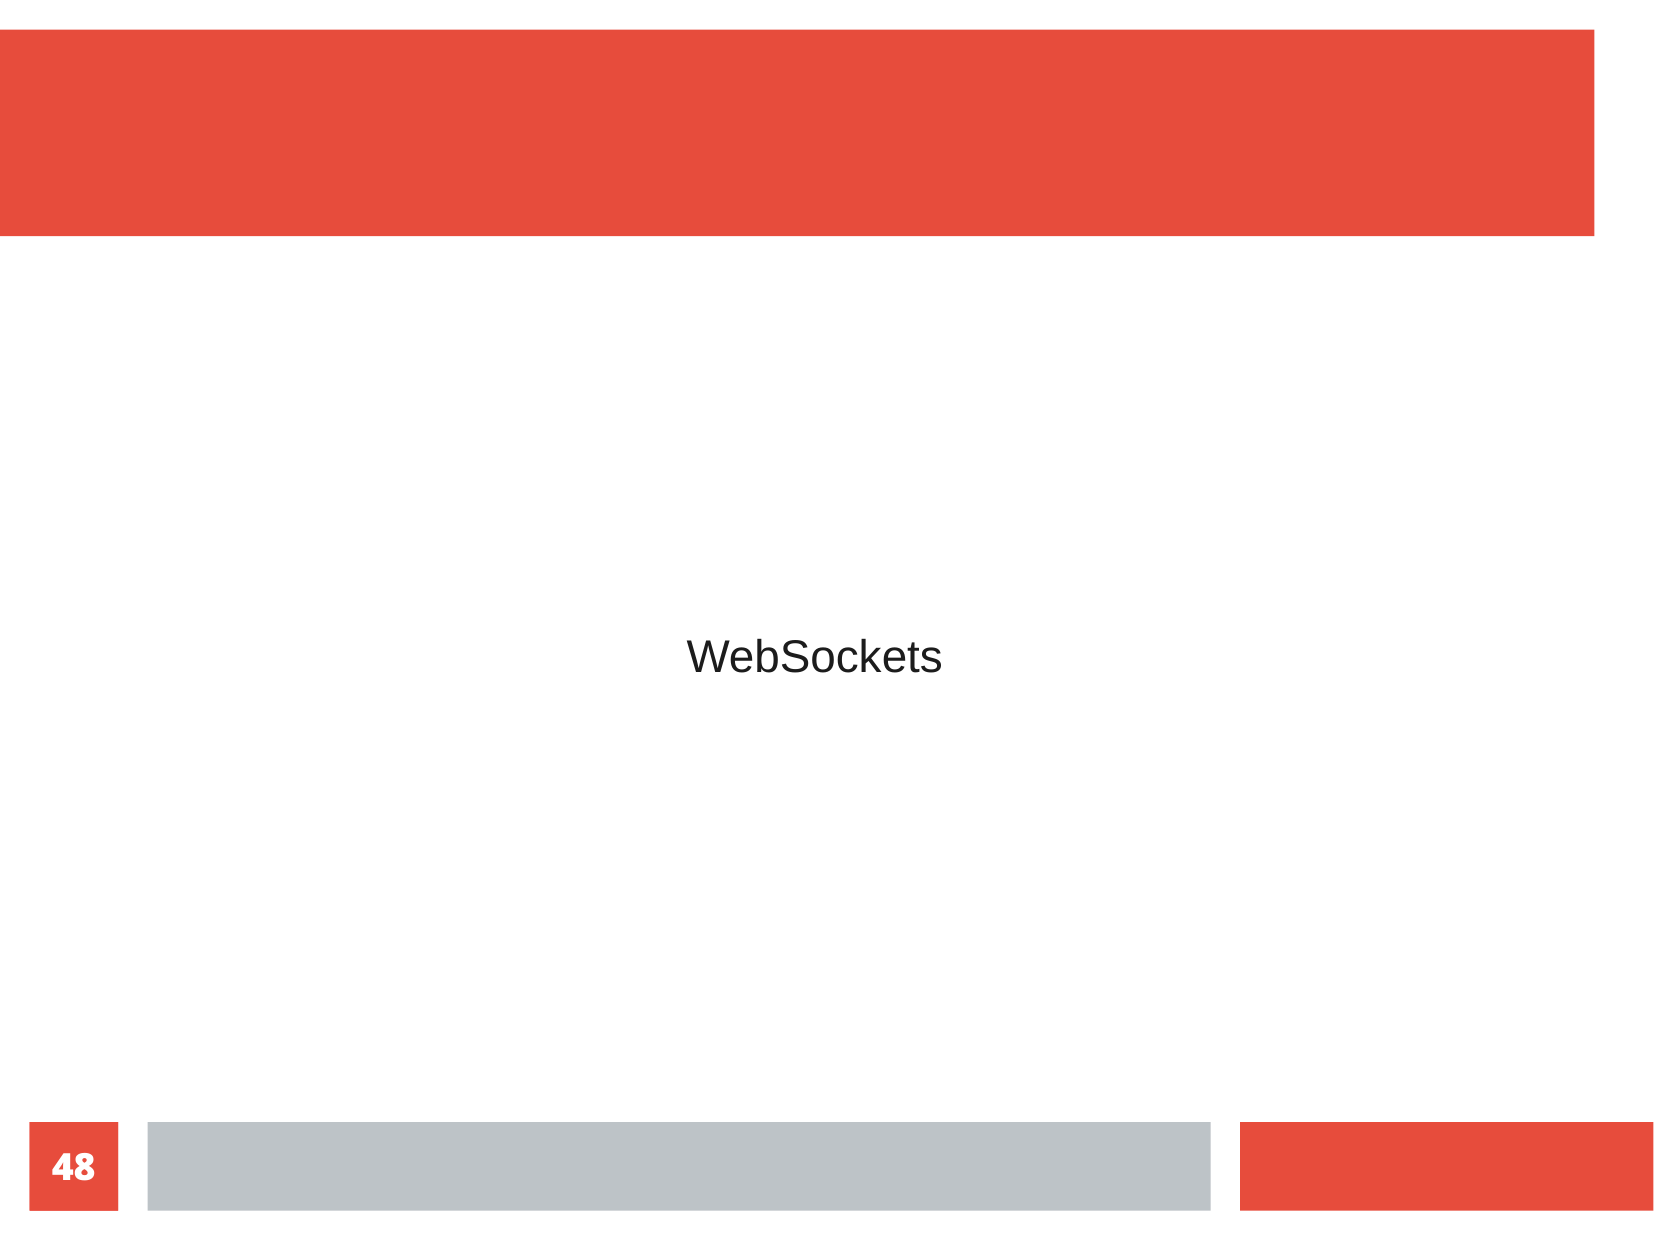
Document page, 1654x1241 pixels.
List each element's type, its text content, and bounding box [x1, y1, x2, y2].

subtitle WebSockets [23, 271, 1642, 1096]
